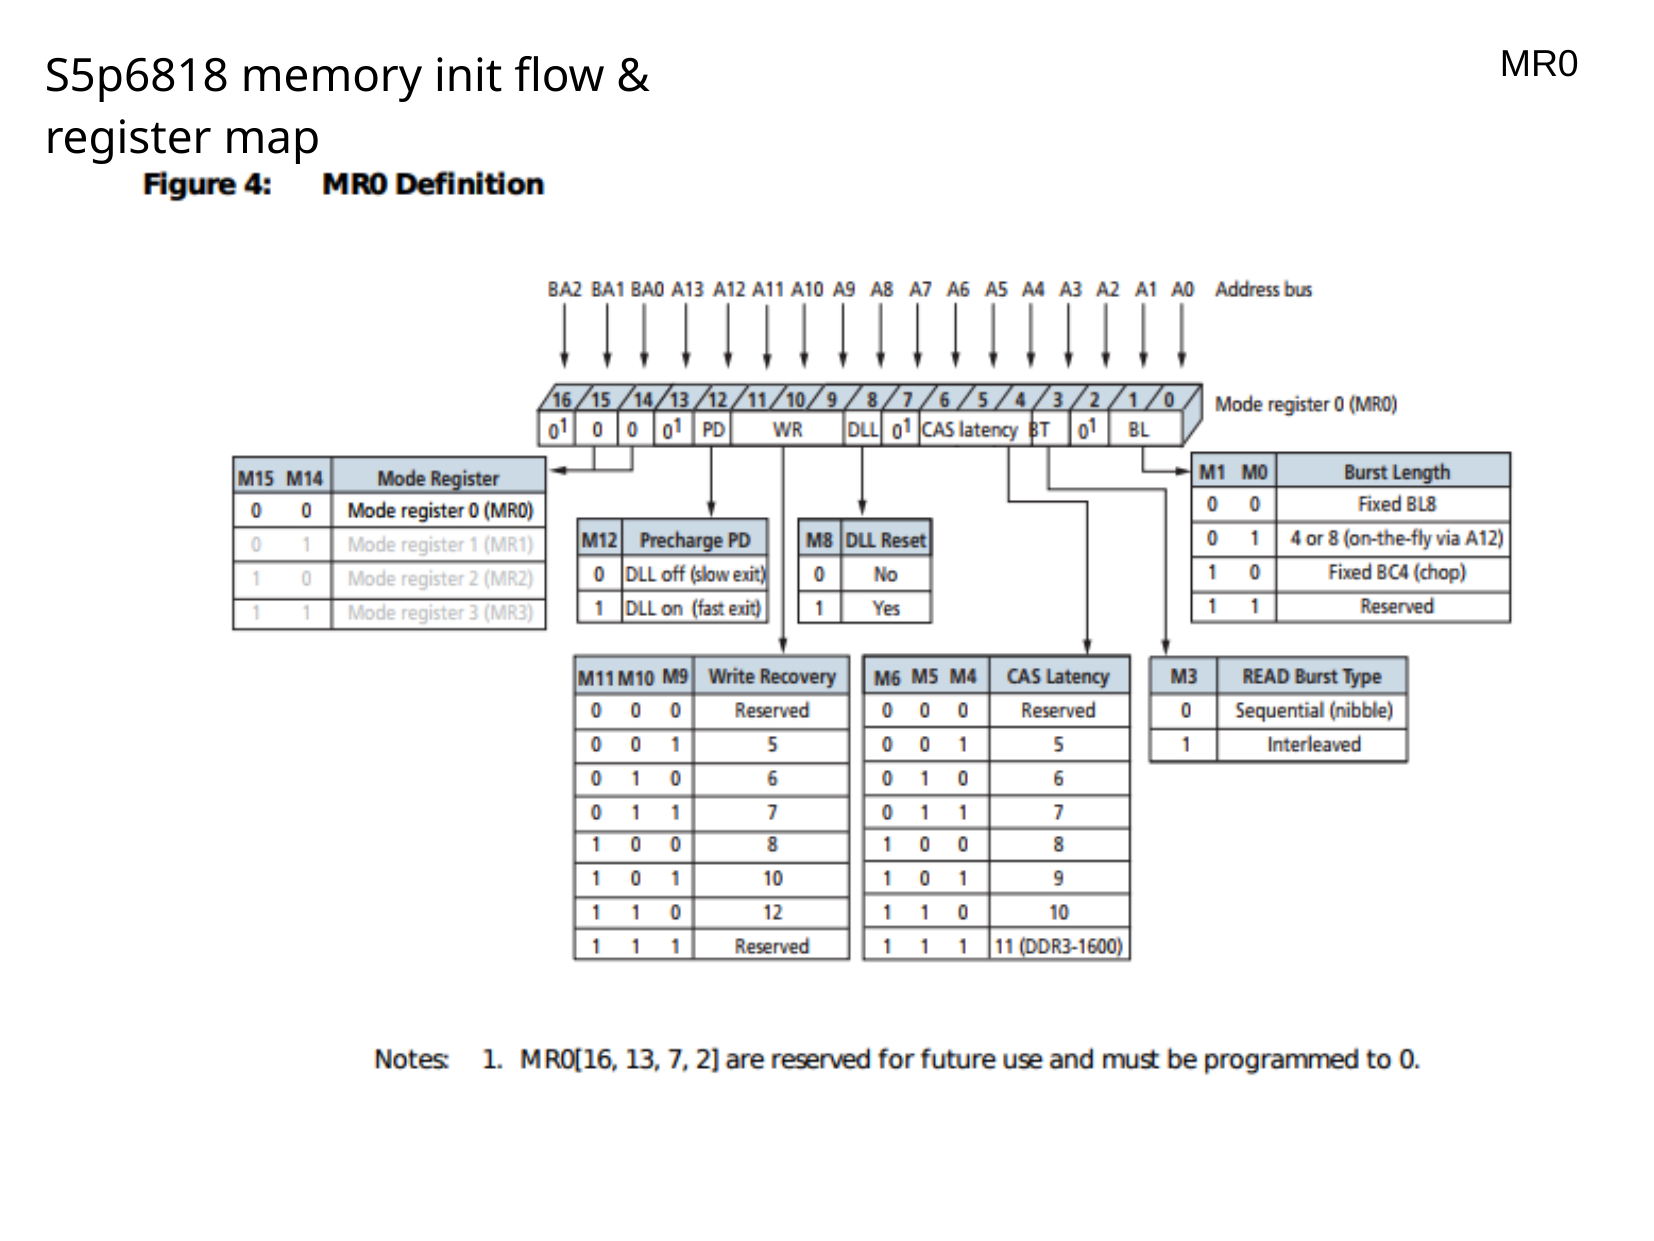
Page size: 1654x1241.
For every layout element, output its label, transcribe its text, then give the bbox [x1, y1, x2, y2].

text_box MR0 [1485, 34, 1626, 134]
text_box S5p6818 memory init flow & register map [30, 34, 721, 160]
picture [135, 163, 1531, 1088]
